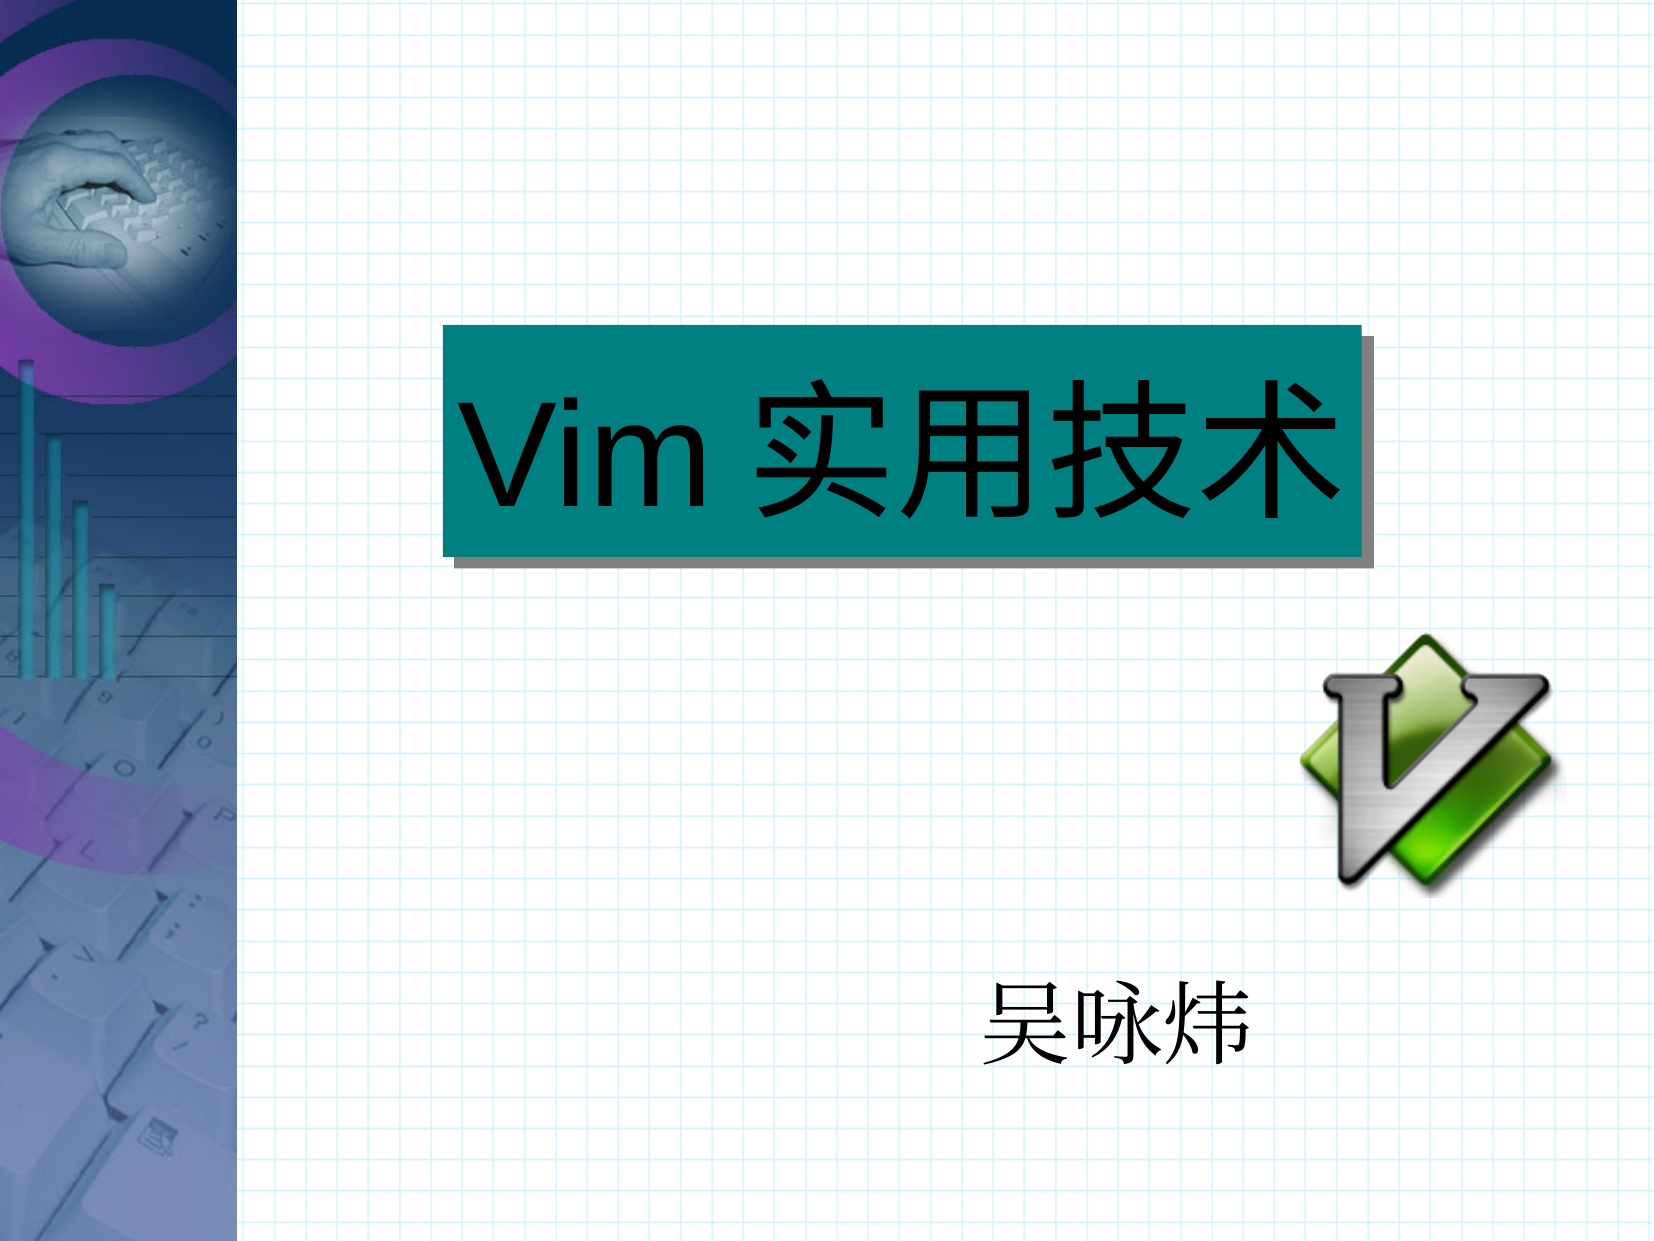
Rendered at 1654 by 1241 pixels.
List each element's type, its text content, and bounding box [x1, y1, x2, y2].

text_box Vim实用技术 [442, 324, 1362, 511]
picture [0, 0, 1654, 1241]
text_box 吴咏炜 [964, 944, 1270, 1065]
